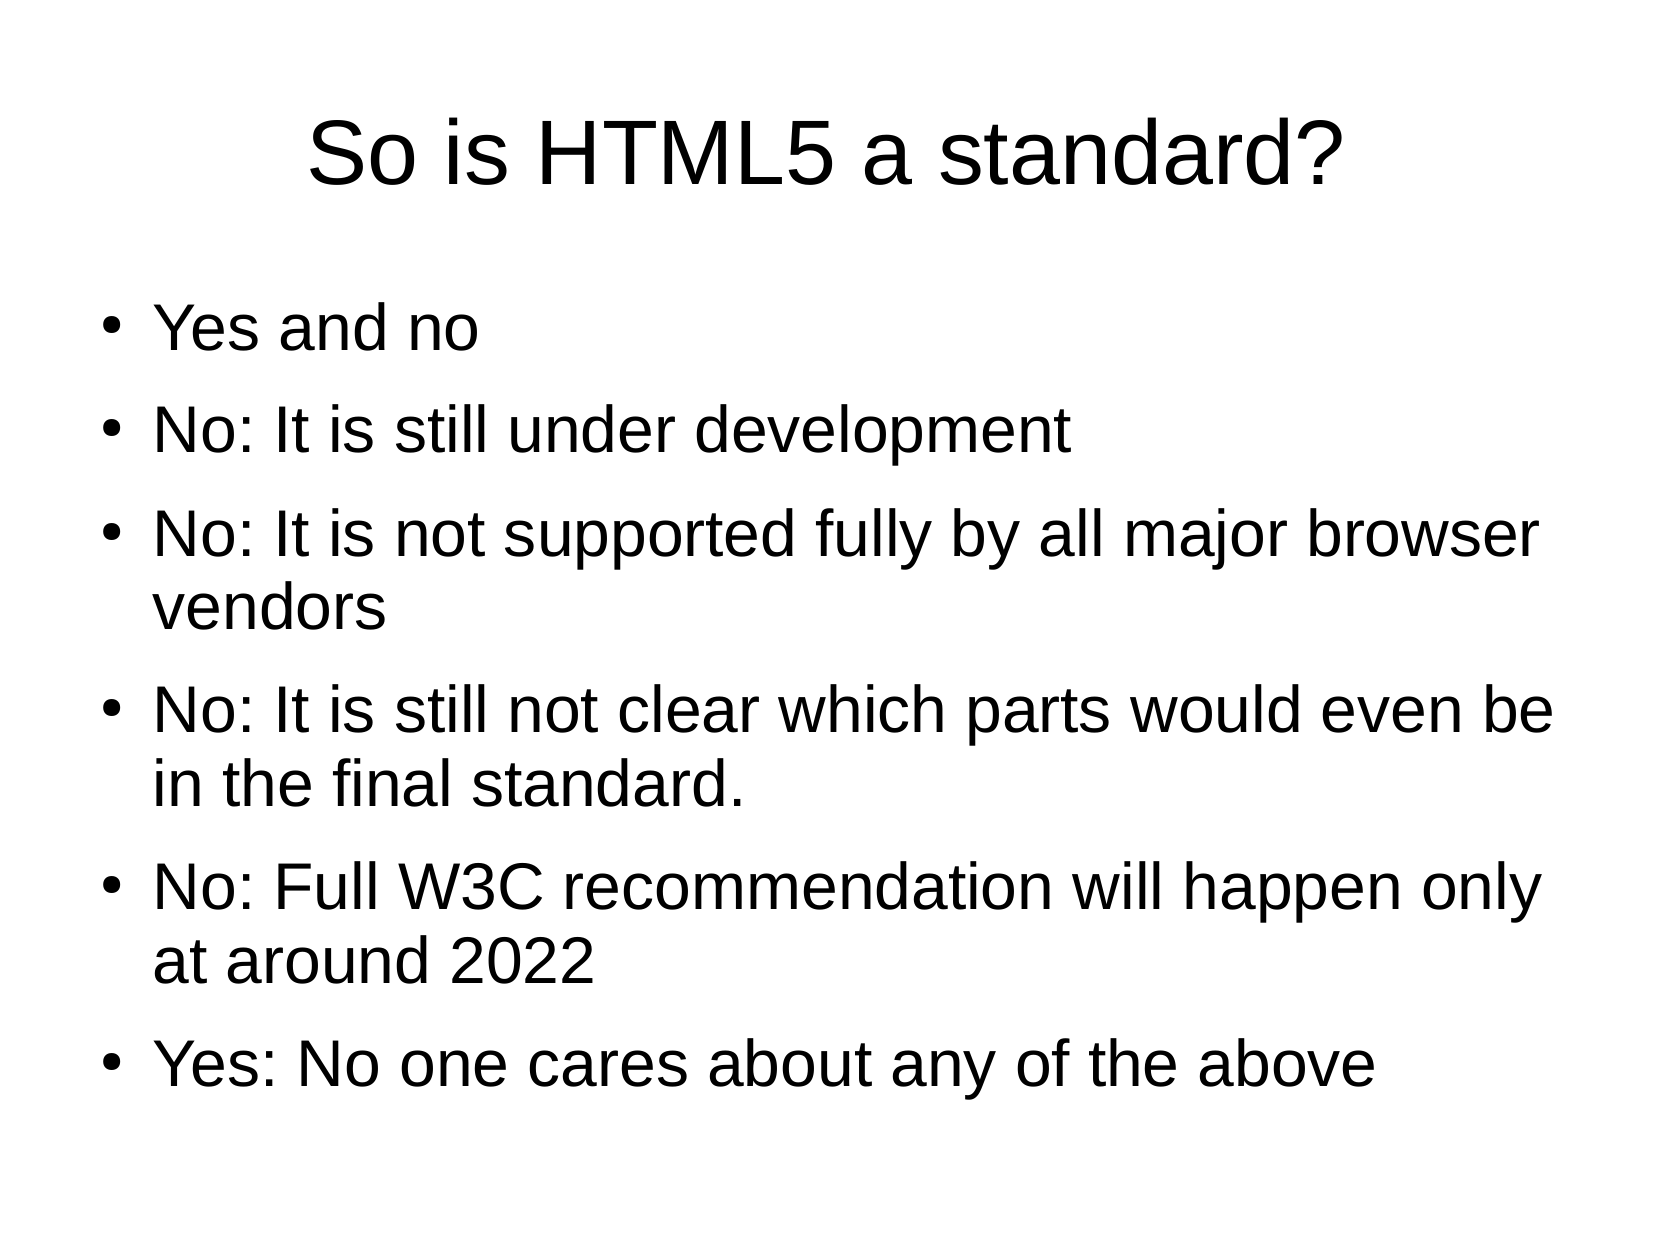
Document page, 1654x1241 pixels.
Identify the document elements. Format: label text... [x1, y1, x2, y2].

title So is HTML5 a standard? [82, 49, 1571, 257]
list Yes and no No: It is still under development No: It is not supported fully by all major browser vendors No: It is still not clear which parts would even be in the final standard. No: Full W3C recommendation will happen only at around 2022 Yes: No one cares about any of the above [82, 290, 1571, 1109]
